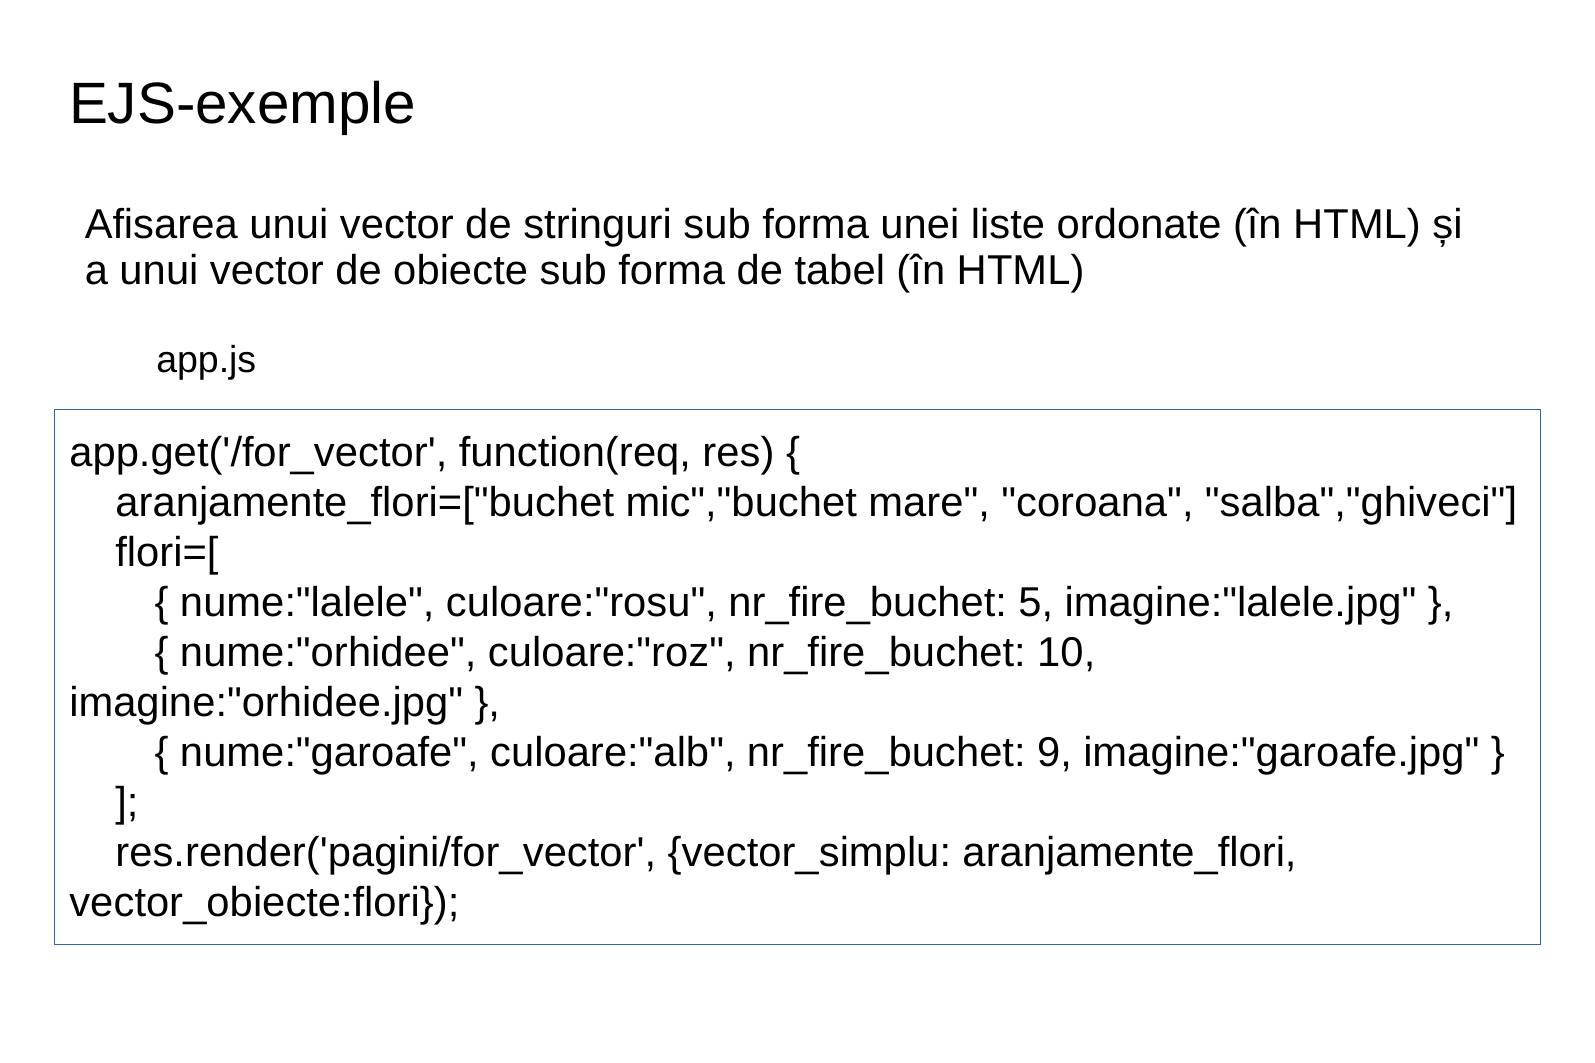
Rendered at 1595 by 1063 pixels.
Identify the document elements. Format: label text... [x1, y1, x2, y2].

list app.get('/for_vector', function(req, res) { aranjamente_flori=["buchet mic","buchet mare", "coroana", "salba","ghiveci"] flori=[ { nume:"lalele", culoare:"rosu", nr_fire_buchet: 5, imagine:"lalele.jpg" }, { nume:"orhidee", culoare:"roz", nr_fire_buchet: 10, imagine:"orhidee.jpg" }, { nume:"garoafe", culoare:"alb", nr_fire_buchet: 9, imagine:"garoafe.jpg" } ]; res.render('pagini/for_vector', {vector_simplu: aranjamente_flori, vector_obiecte:flori}); [54, 409, 1541, 945]
text_box app.js [141, 330, 272, 388]
text_box Afisarea unui vector de stringuri sub forma unei liste ordonate (în HTML) și a unui vector de obiecte sub forma de tabel (în HTML) [69, 193, 1495, 348]
title EJS-exemple [54, 50, 1541, 169]
